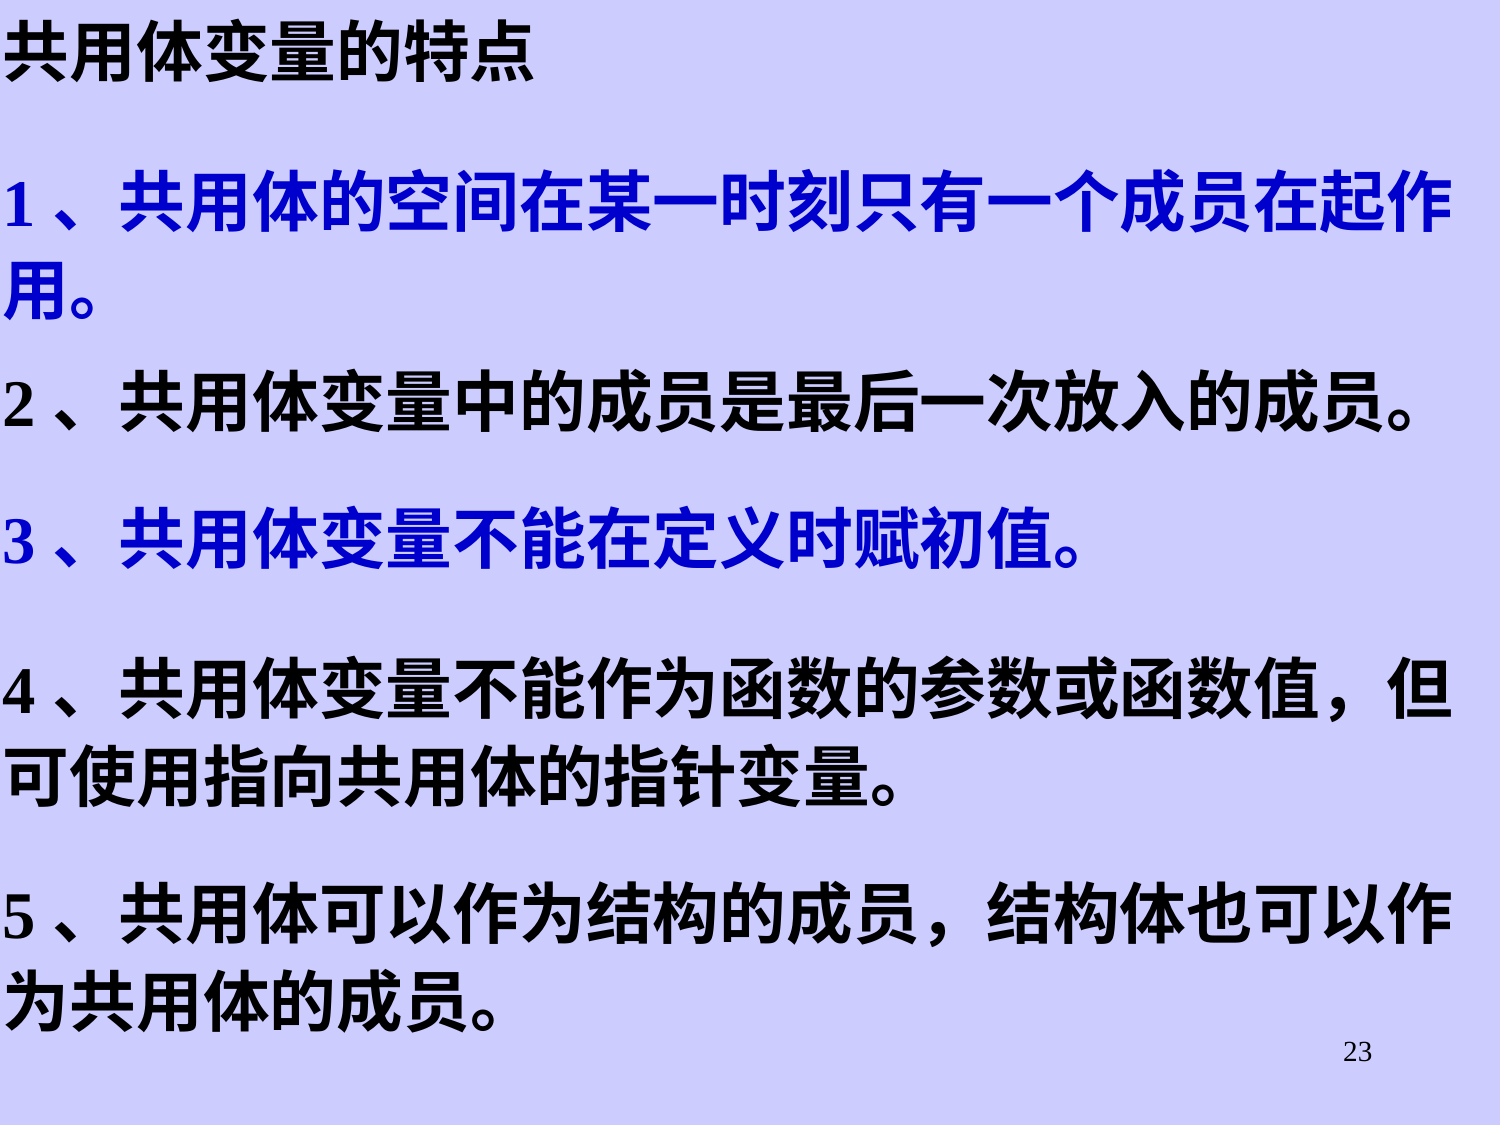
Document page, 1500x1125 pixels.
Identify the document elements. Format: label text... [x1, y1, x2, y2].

text_box 共用体变量的特点 [0, 0, 1375, 92]
text_box <编号> [1074, 1042, 1388, 1101]
text_box 4、共用体变量不能作为函数的参数或函数值，但可使用指向共用体的指针变量。 [0, 637, 1500, 817]
text_box 1、共用体的空间在某一时刻只有一个成员在起作用。 [0, 149, 1500, 330]
text_box 2、共用体变量中的成员是最后一次放入的成员。 [0, 350, 1500, 442]
text_box 5、共用体可以作为结构的成员，结构体也可以作为共用体的成员。 [0, 862, 1500, 1042]
text_box 3、共用体变量不能在定义时赋初值。 [0, 487, 1500, 580]
